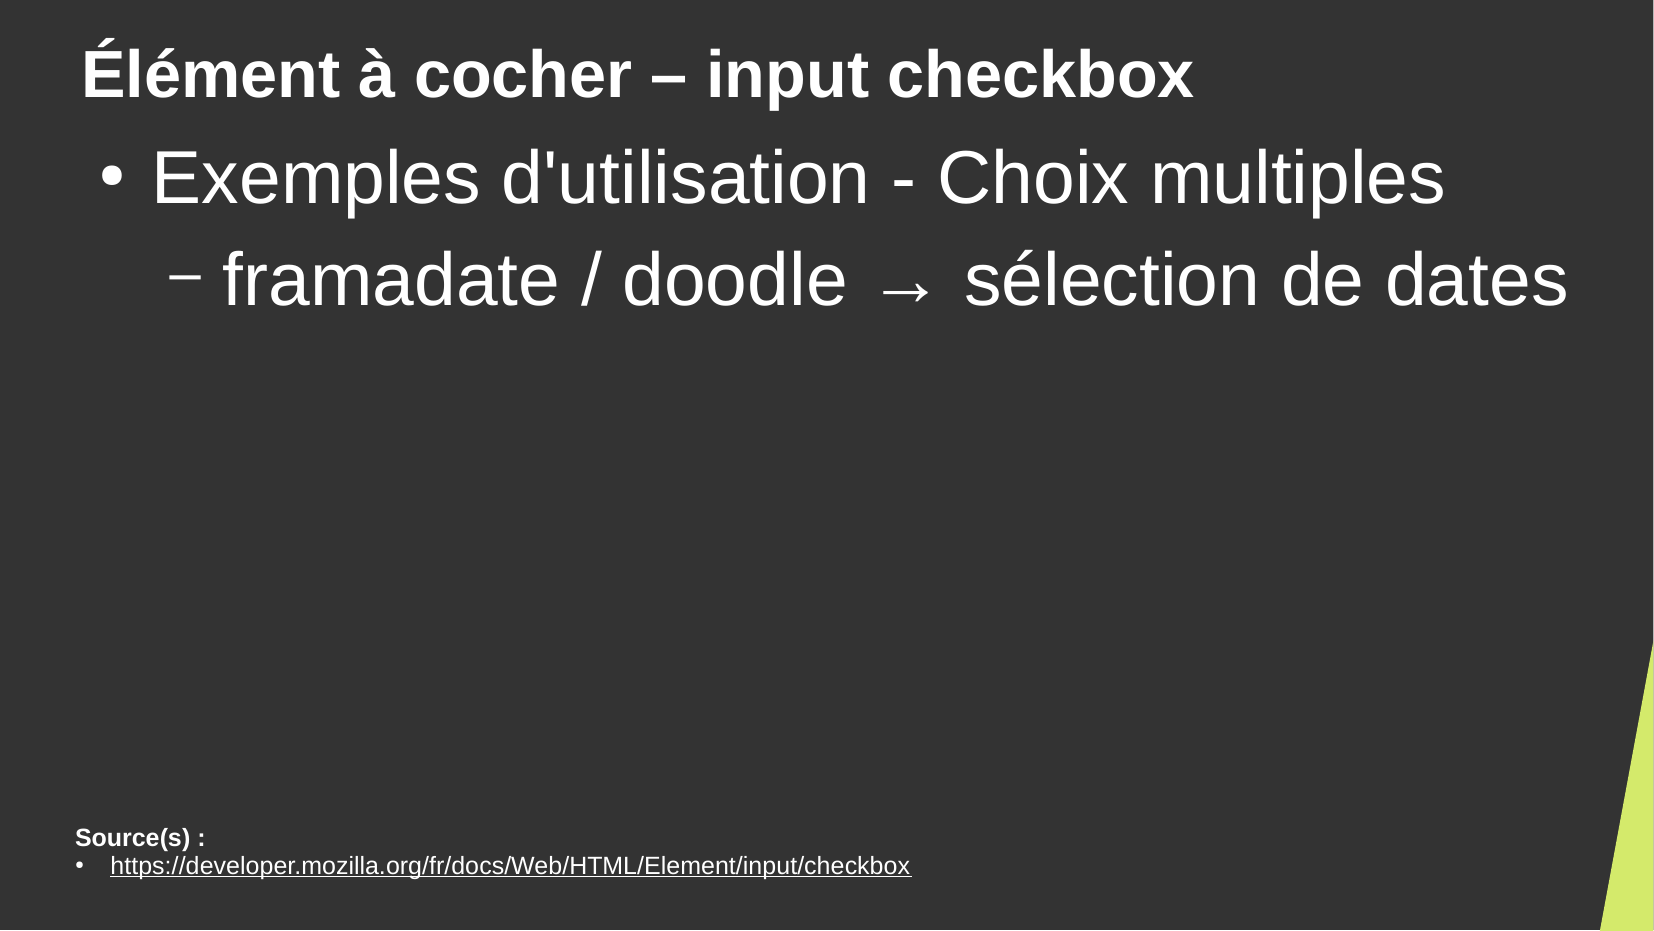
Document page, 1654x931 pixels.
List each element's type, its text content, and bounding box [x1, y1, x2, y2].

text_box [1599, 637, 1654, 931]
text_box Source(s) : https://developer.mozilla.org/fr/docs/Web/HTML/Element/input/checkbox [60, 816, 1546, 916]
list Exemples d'utilisation - Choix multiples framadate / doodle → sélection de dates [80, 135, 1642, 798]
title Élément à cocher – input checkbox [81, 37, 1570, 115]
